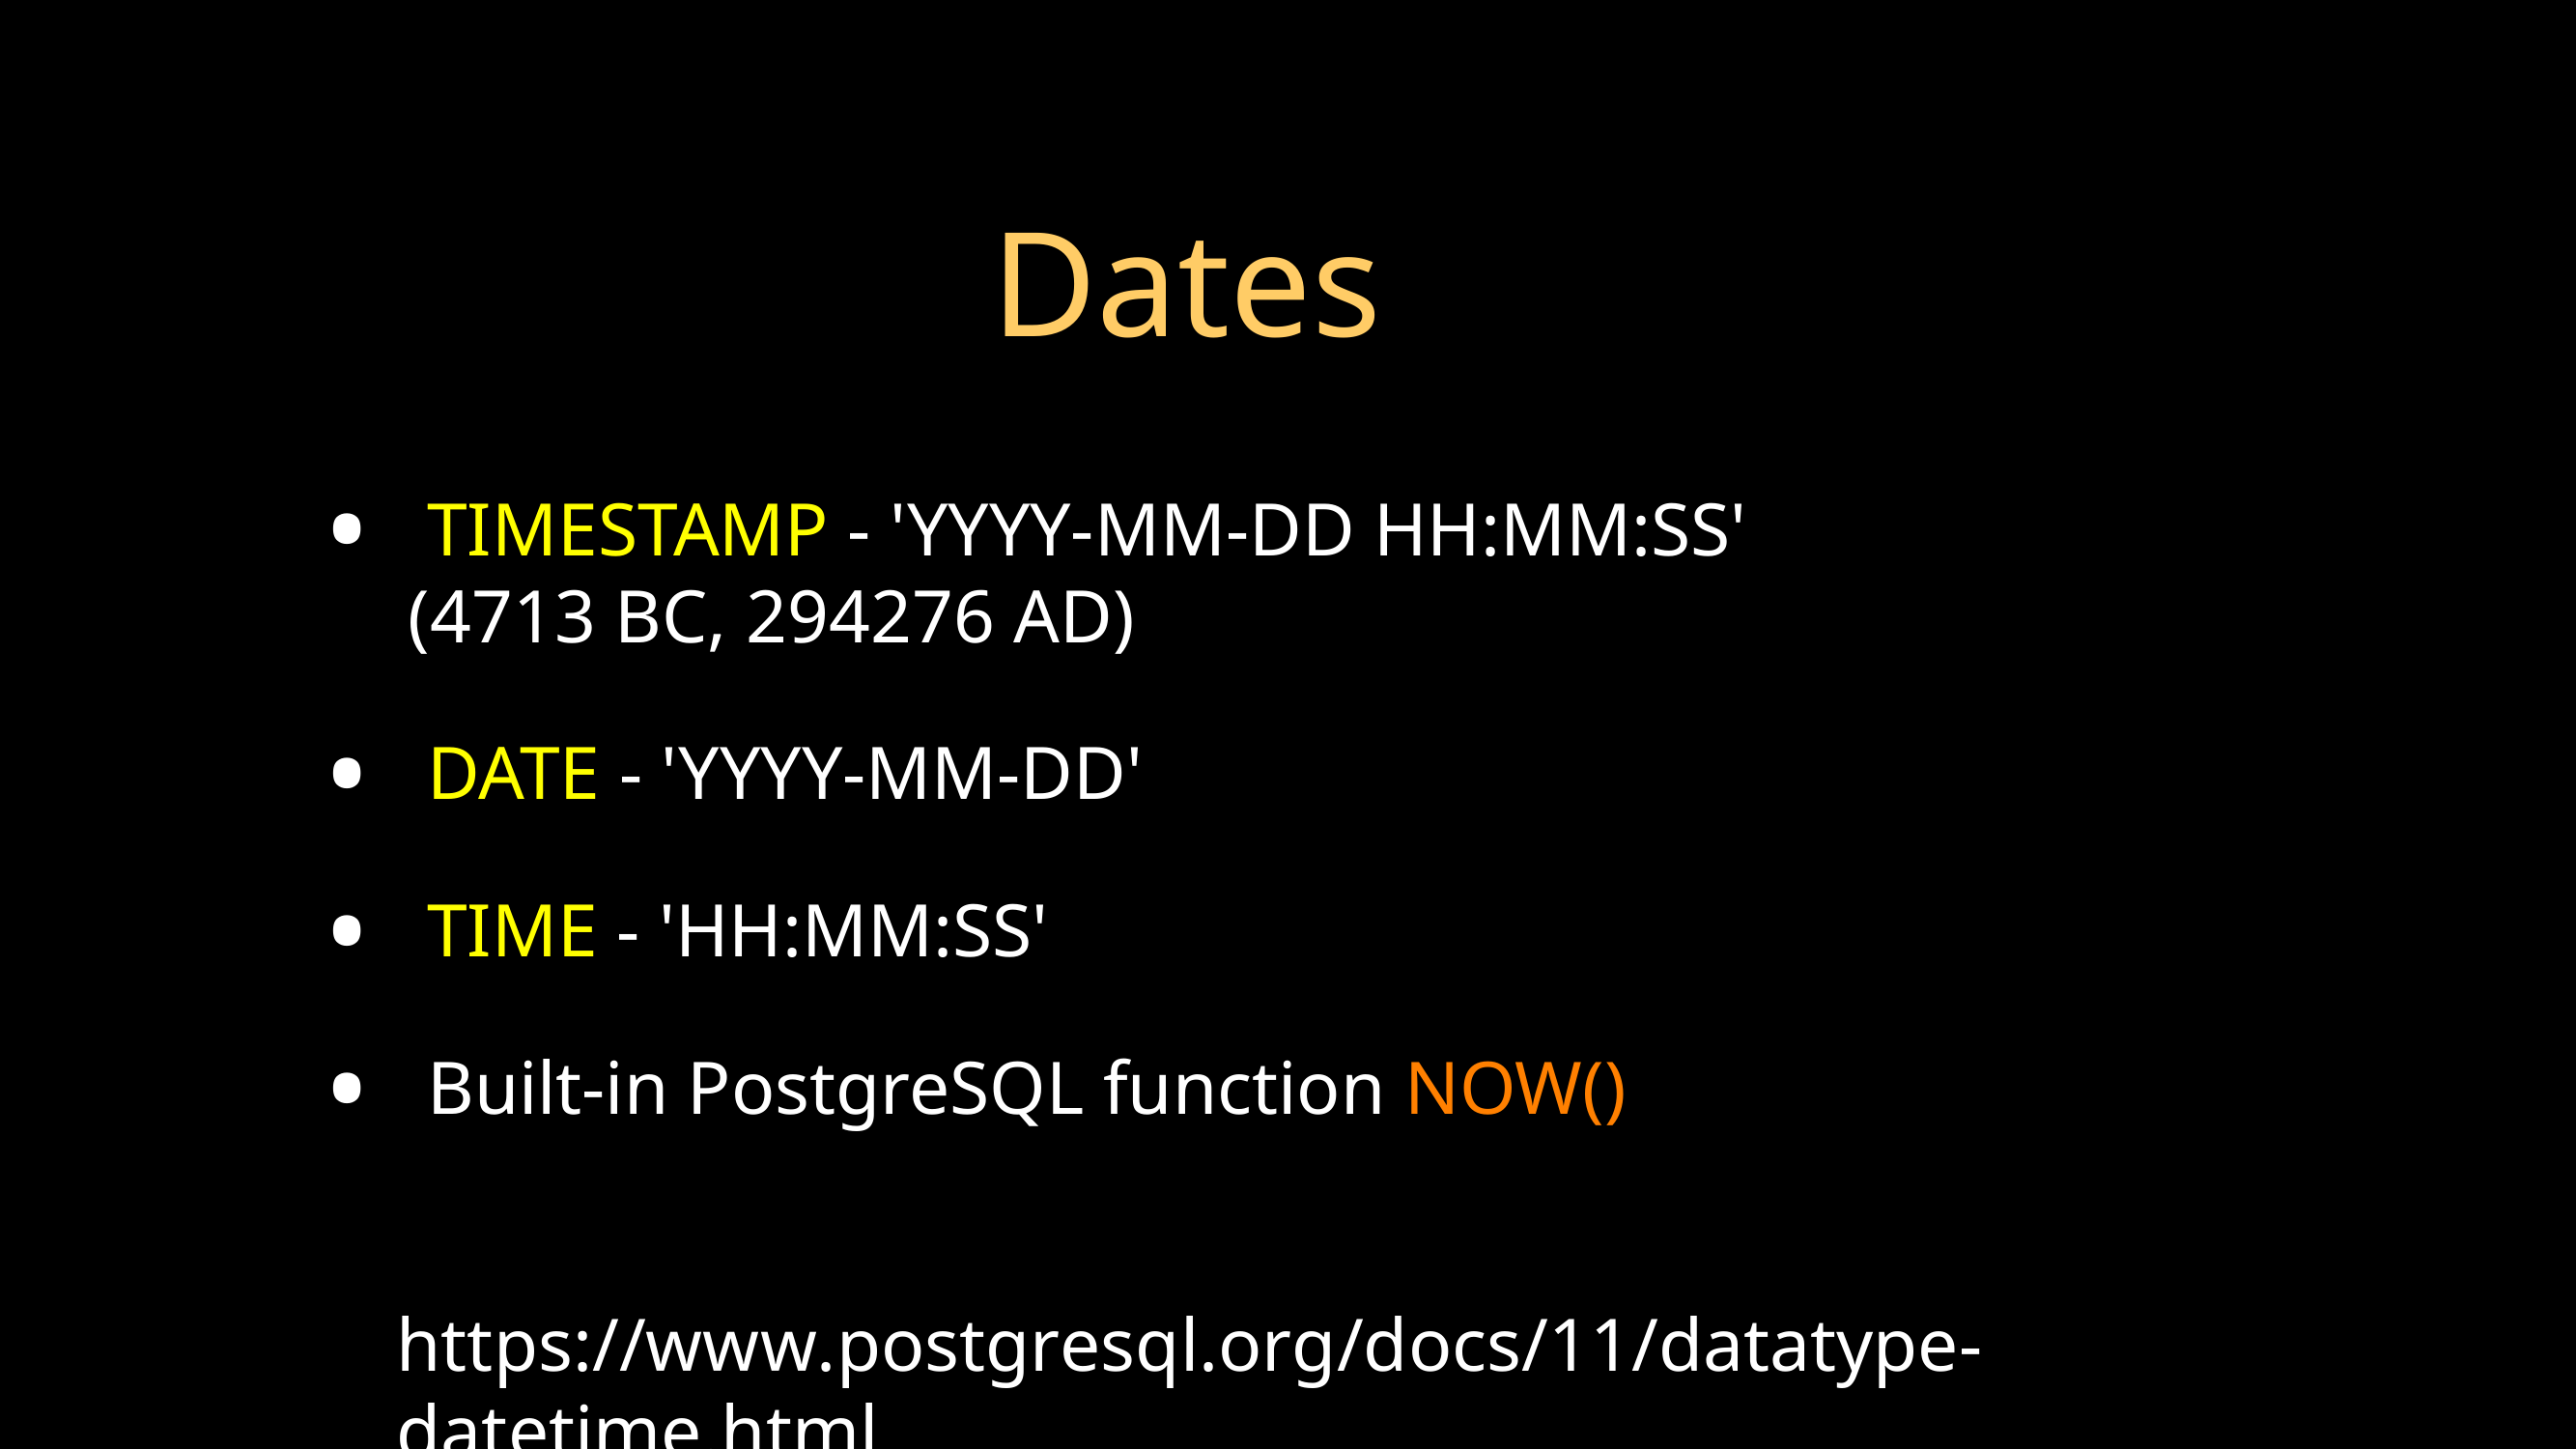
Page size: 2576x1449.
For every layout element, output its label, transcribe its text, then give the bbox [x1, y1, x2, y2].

title Dates [183, 96, 2190, 462]
text_box https://www.postgresql.org/docs/11/datatype-datetime.html [382, 1292, 2392, 1449]
list TIMESTAMP - 'YYYY-MM-DD HH:MM:SS' (4713 BC, 294276 AD) DATE - 'YYYY-MM-DD' TIME - 'HH:MM:SS' Built-in PostgreSQL function NOW() [283, 355, 2291, 1256]
